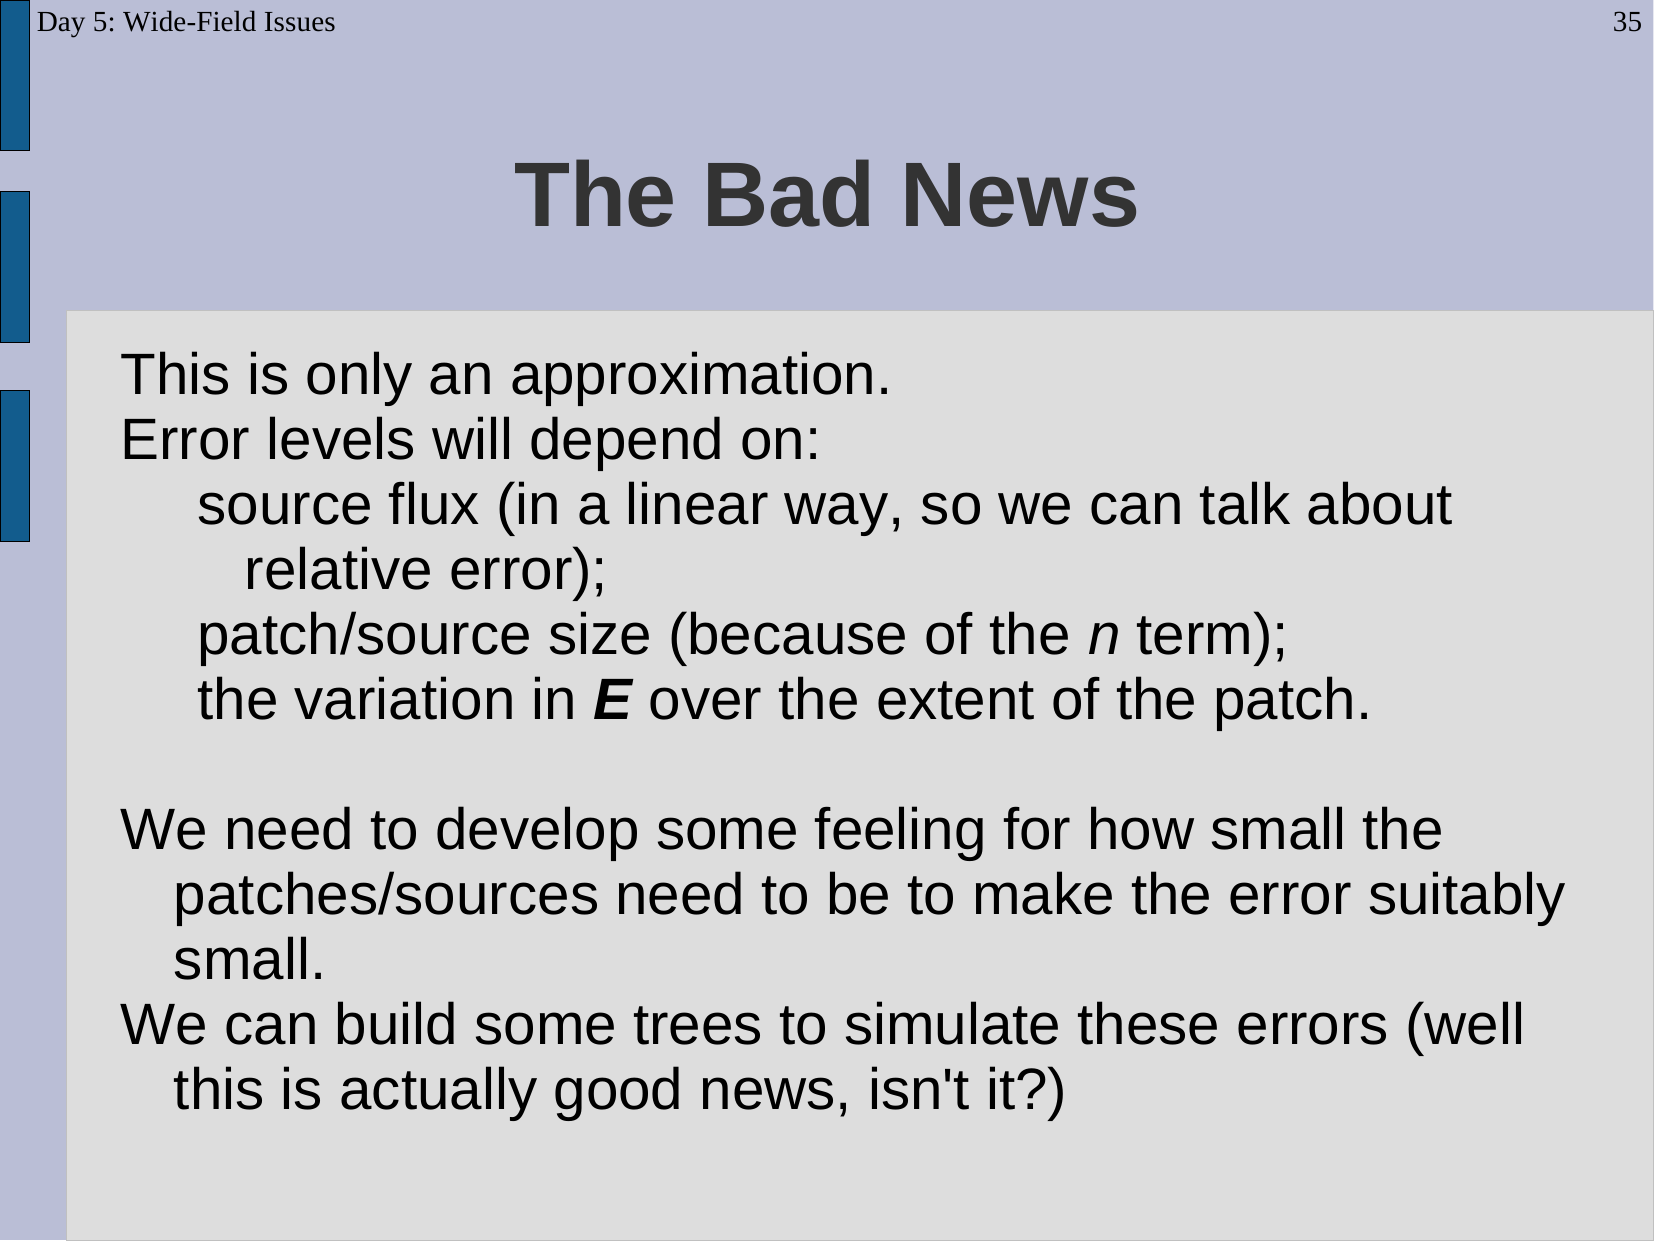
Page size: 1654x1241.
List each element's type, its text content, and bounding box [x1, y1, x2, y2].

text_box This is only an approximation. Error levels will depend on: source flux (in a linear way, so we can talk about relative error); patch/source size (because of the n term); the variation in E over the extent of the patch. We need to develop some feeling for how small the patches/sources need to be to make the error suitably small. We can build some trees to simulate these errors (well this is actually good news, isn't it?) [103, 341, 1625, 1155]
title The Bad News [121, 91, 1534, 299]
